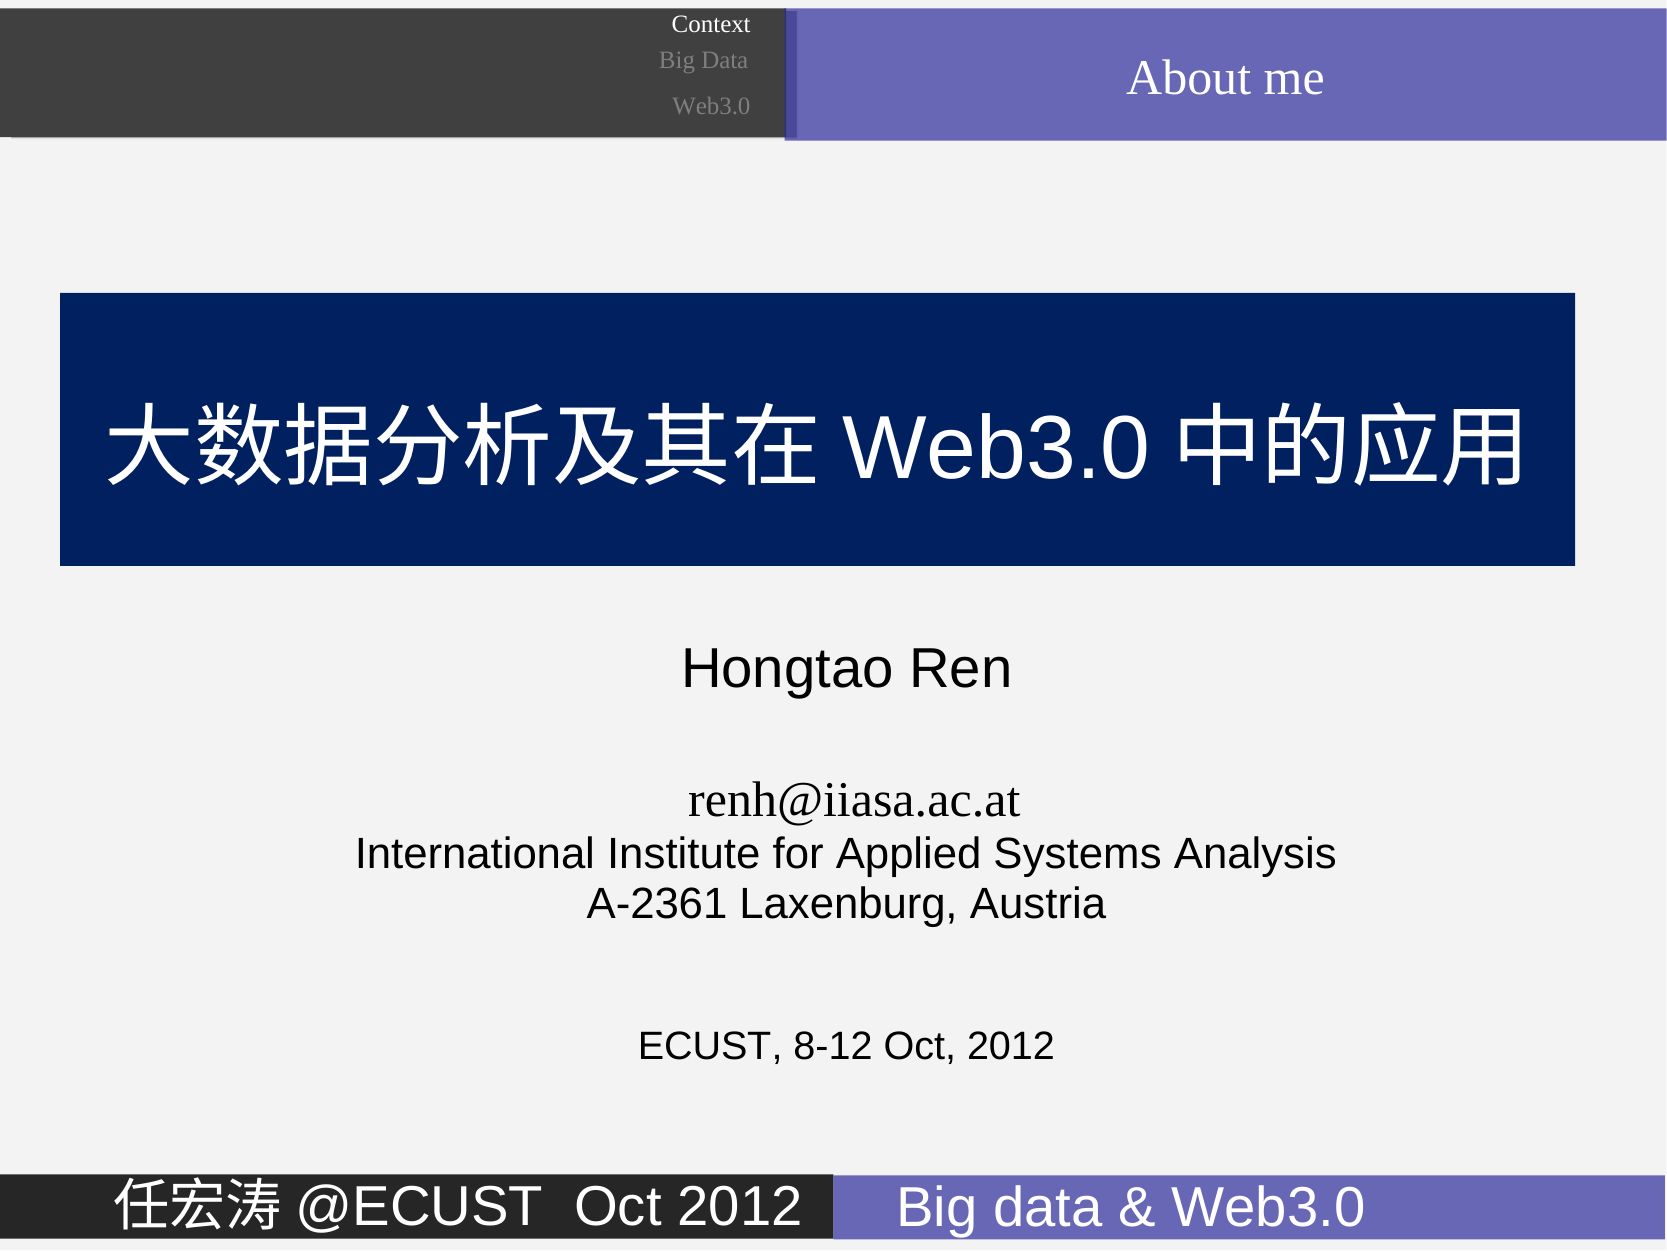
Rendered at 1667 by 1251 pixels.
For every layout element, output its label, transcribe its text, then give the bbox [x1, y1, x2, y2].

text_box Big data & Web3.0 [833, 1175, 1665, 1240]
text_box About me [784, 8, 1667, 141]
text_box 任宏涛@ECUST Oct 2012 [0, 1174, 834, 1239]
title 大数据分析及其在Web3.0中的应用 [60, 292, 1576, 566]
text_box Context [656, 0, 766, 36]
text_box Big Data [644, 36, 770, 82]
text_box [0, 8, 784, 138]
text_box Hongtao Ren renh@iiasa.ac.at International Institute for Applied Systems Analysis A-2361 Laxenburg, Austria ECUST, 8-12 Oct, 2012 [278, 636, 1416, 1133]
text_box Web3.0 [657, 81, 766, 127]
